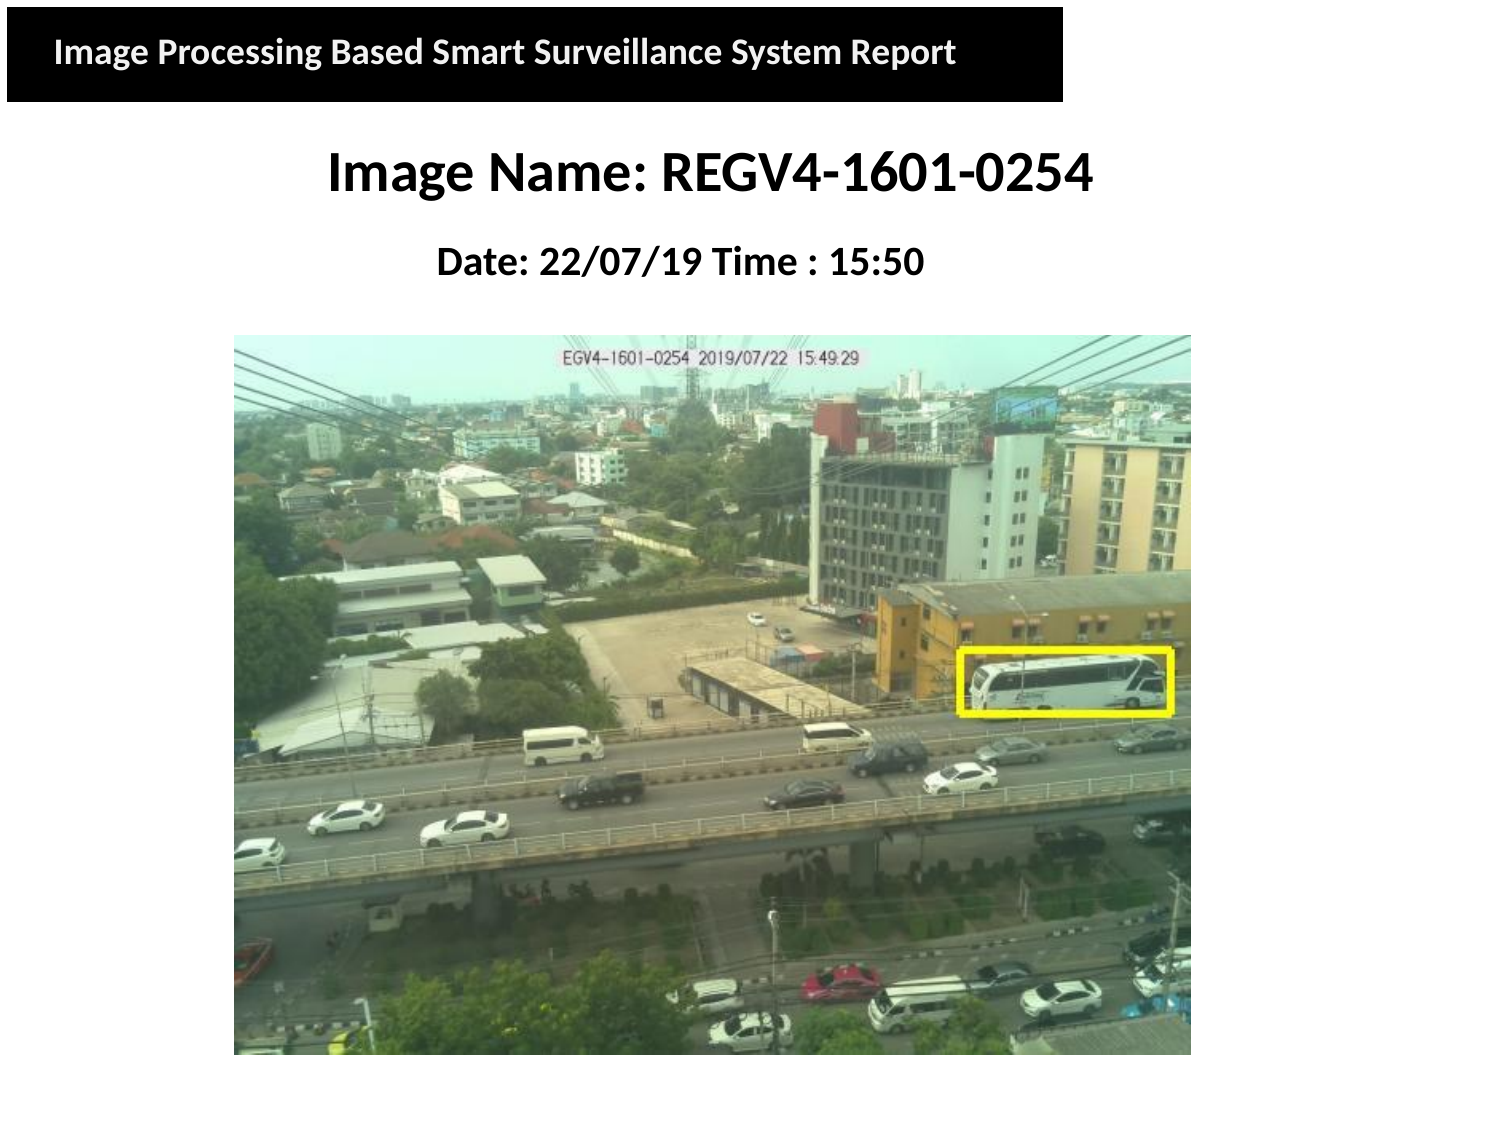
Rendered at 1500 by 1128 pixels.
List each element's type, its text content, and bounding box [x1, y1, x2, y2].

picture [234, 335, 1191, 1055]
text_box Image Name: REGV4-1601-0254 [312, 140, 1251, 335]
picture [7, 7, 1063, 102]
text_box Date: 22/07/19 Time : 15:50 [421, 234, 1360, 547]
text_box Image Processing Based Smart Surveillance System Report [39, 23, 977, 180]
